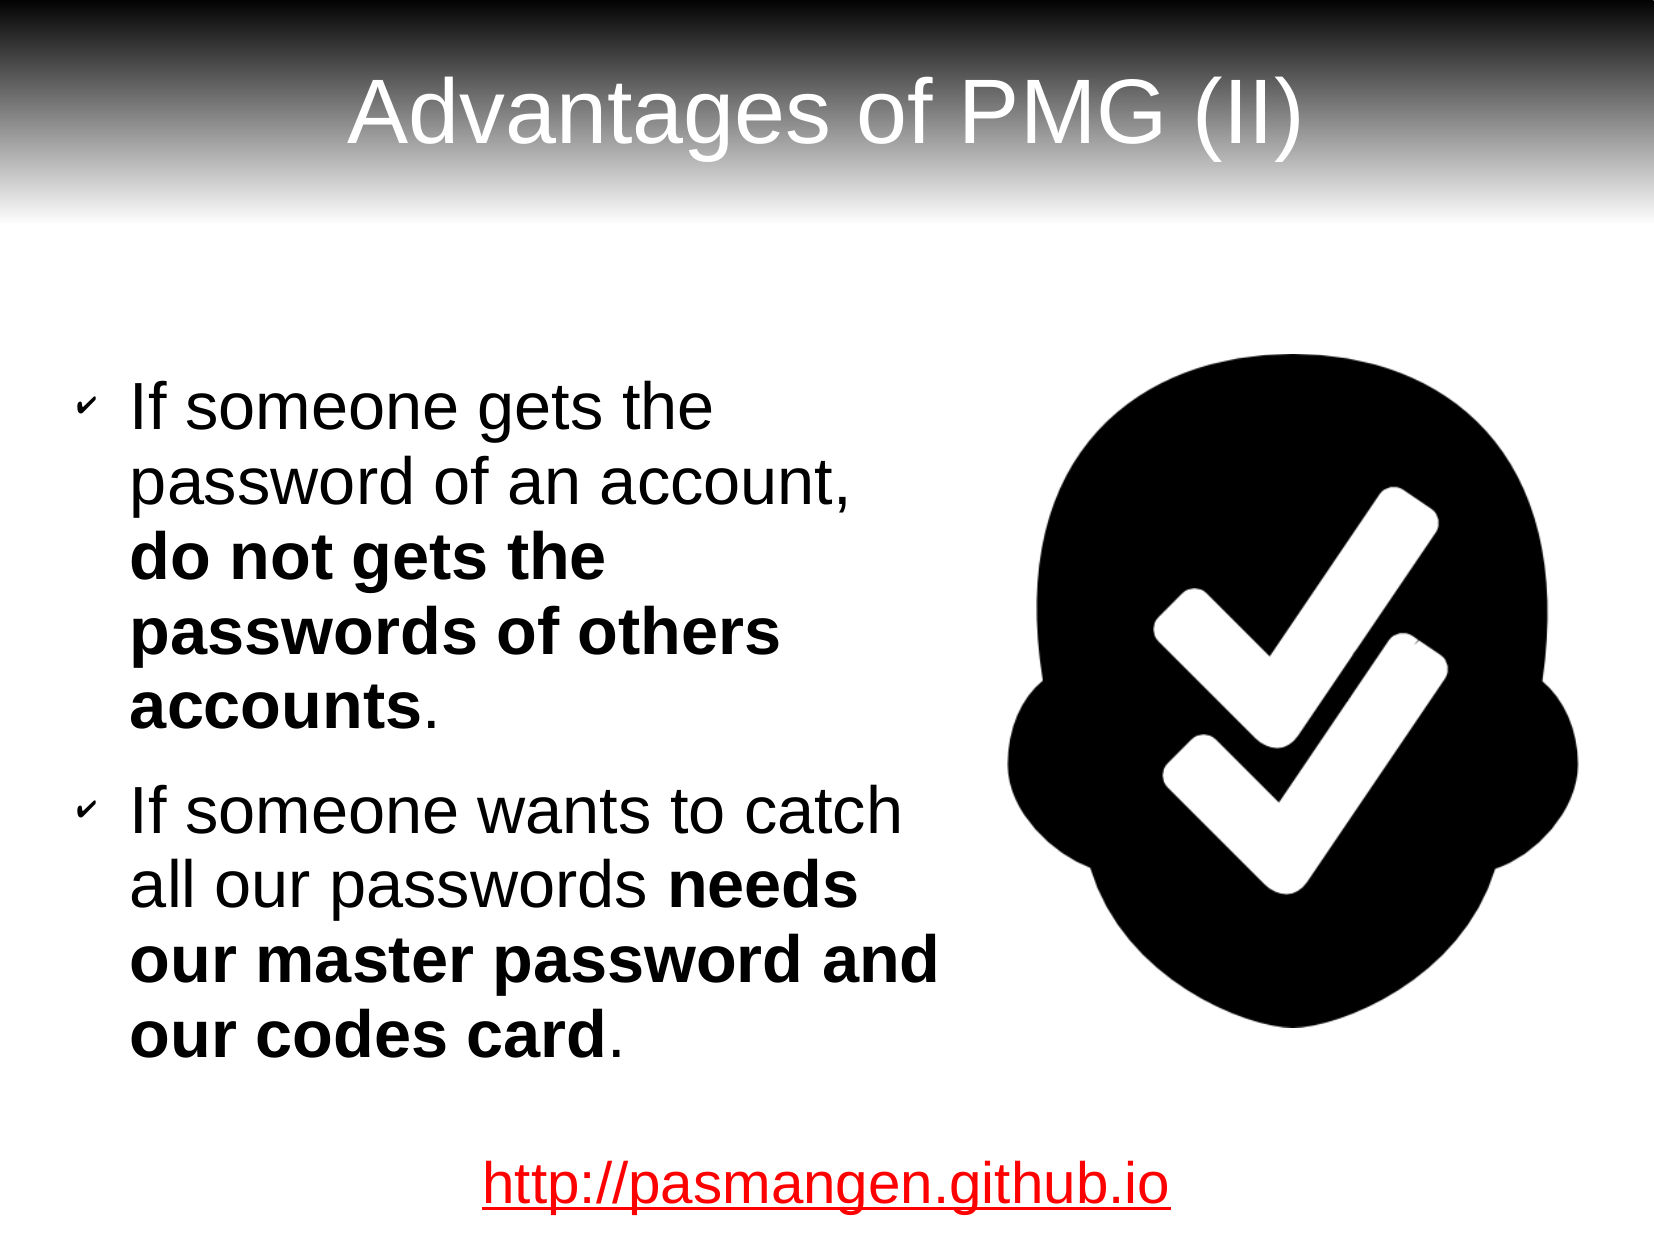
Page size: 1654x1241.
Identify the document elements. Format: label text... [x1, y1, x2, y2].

title Advantages of PMG (II) [0, 0, 1654, 225]
picture [956, 354, 1630, 1028]
list If someone gets the password of an account, do not gets the passwords of others accounts. If someone wants to catch all our passwords needs our master password and our codes card. [59, 163, 945, 1143]
text_box http://pasmangen.github.io [0, 1143, 1654, 1241]
